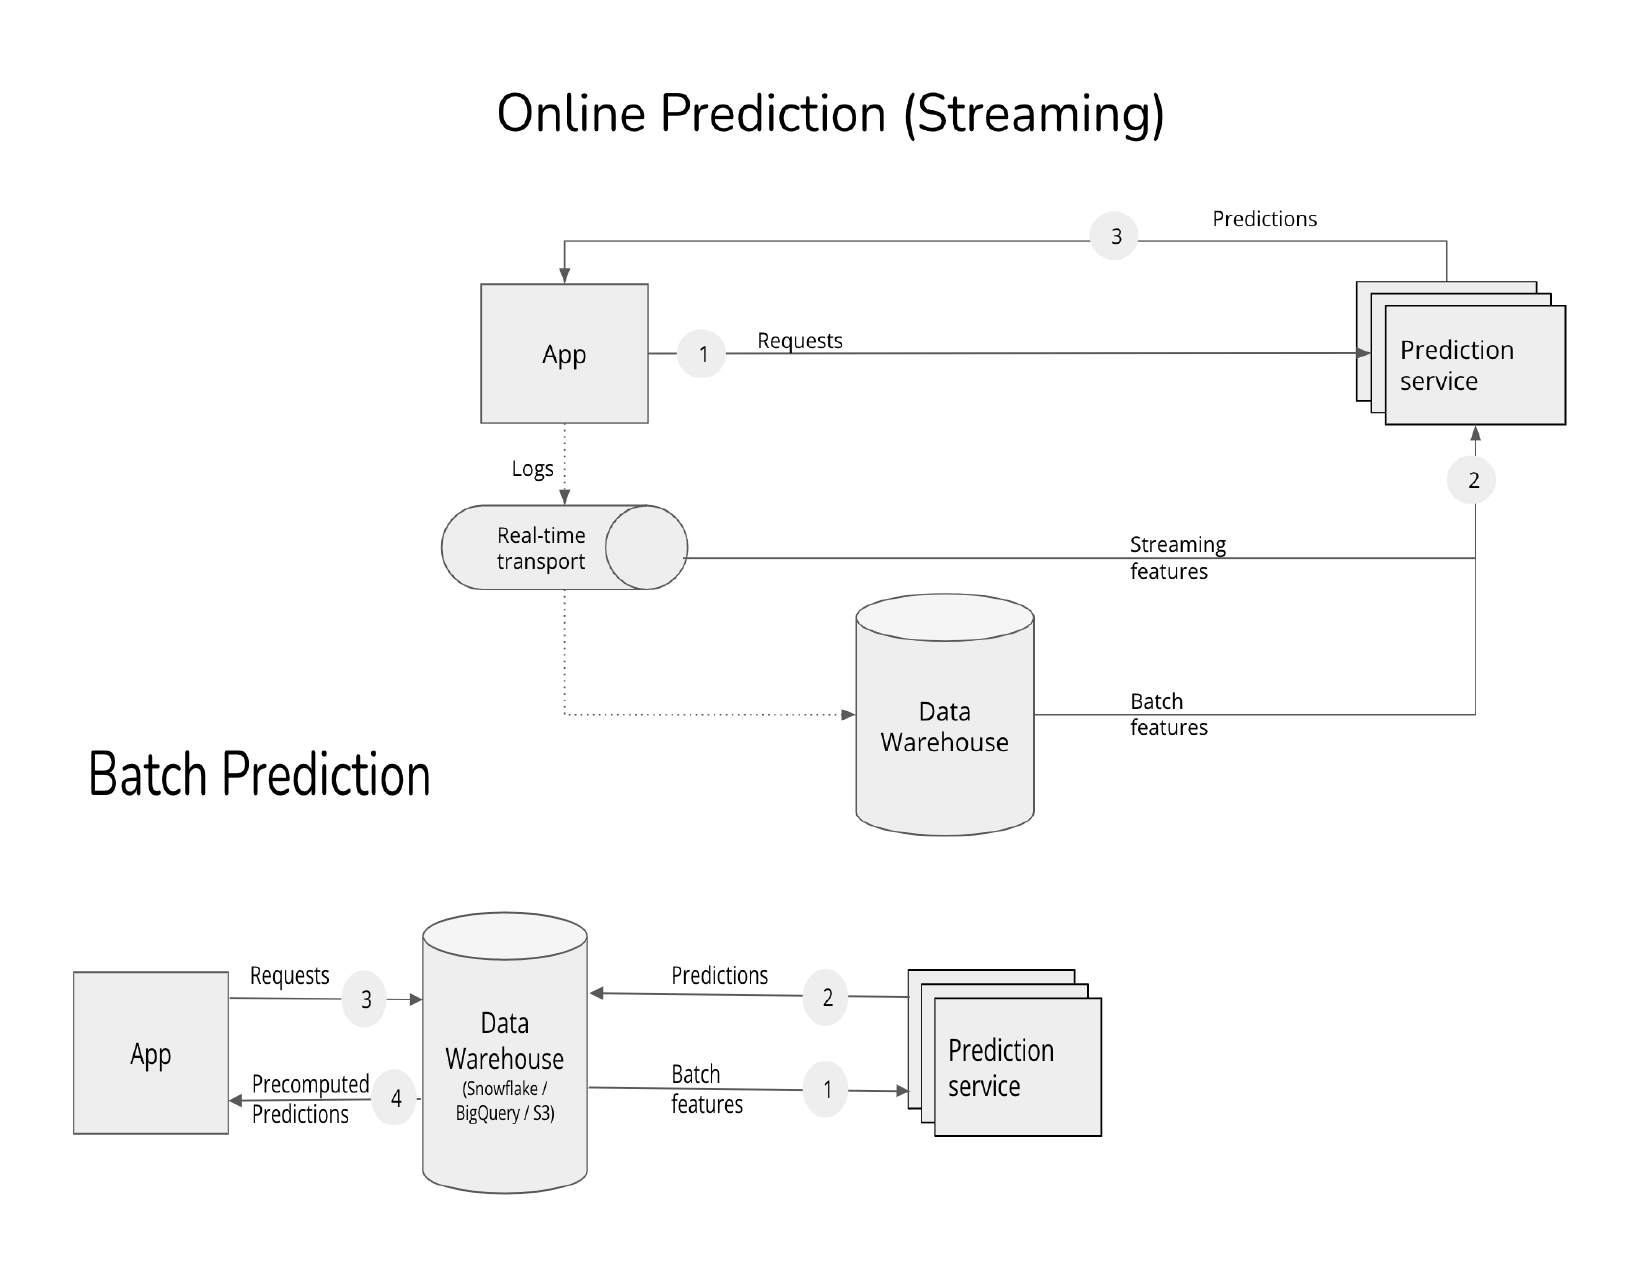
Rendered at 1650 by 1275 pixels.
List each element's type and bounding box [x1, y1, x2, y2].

picture [58, 64, 1592, 1217]
